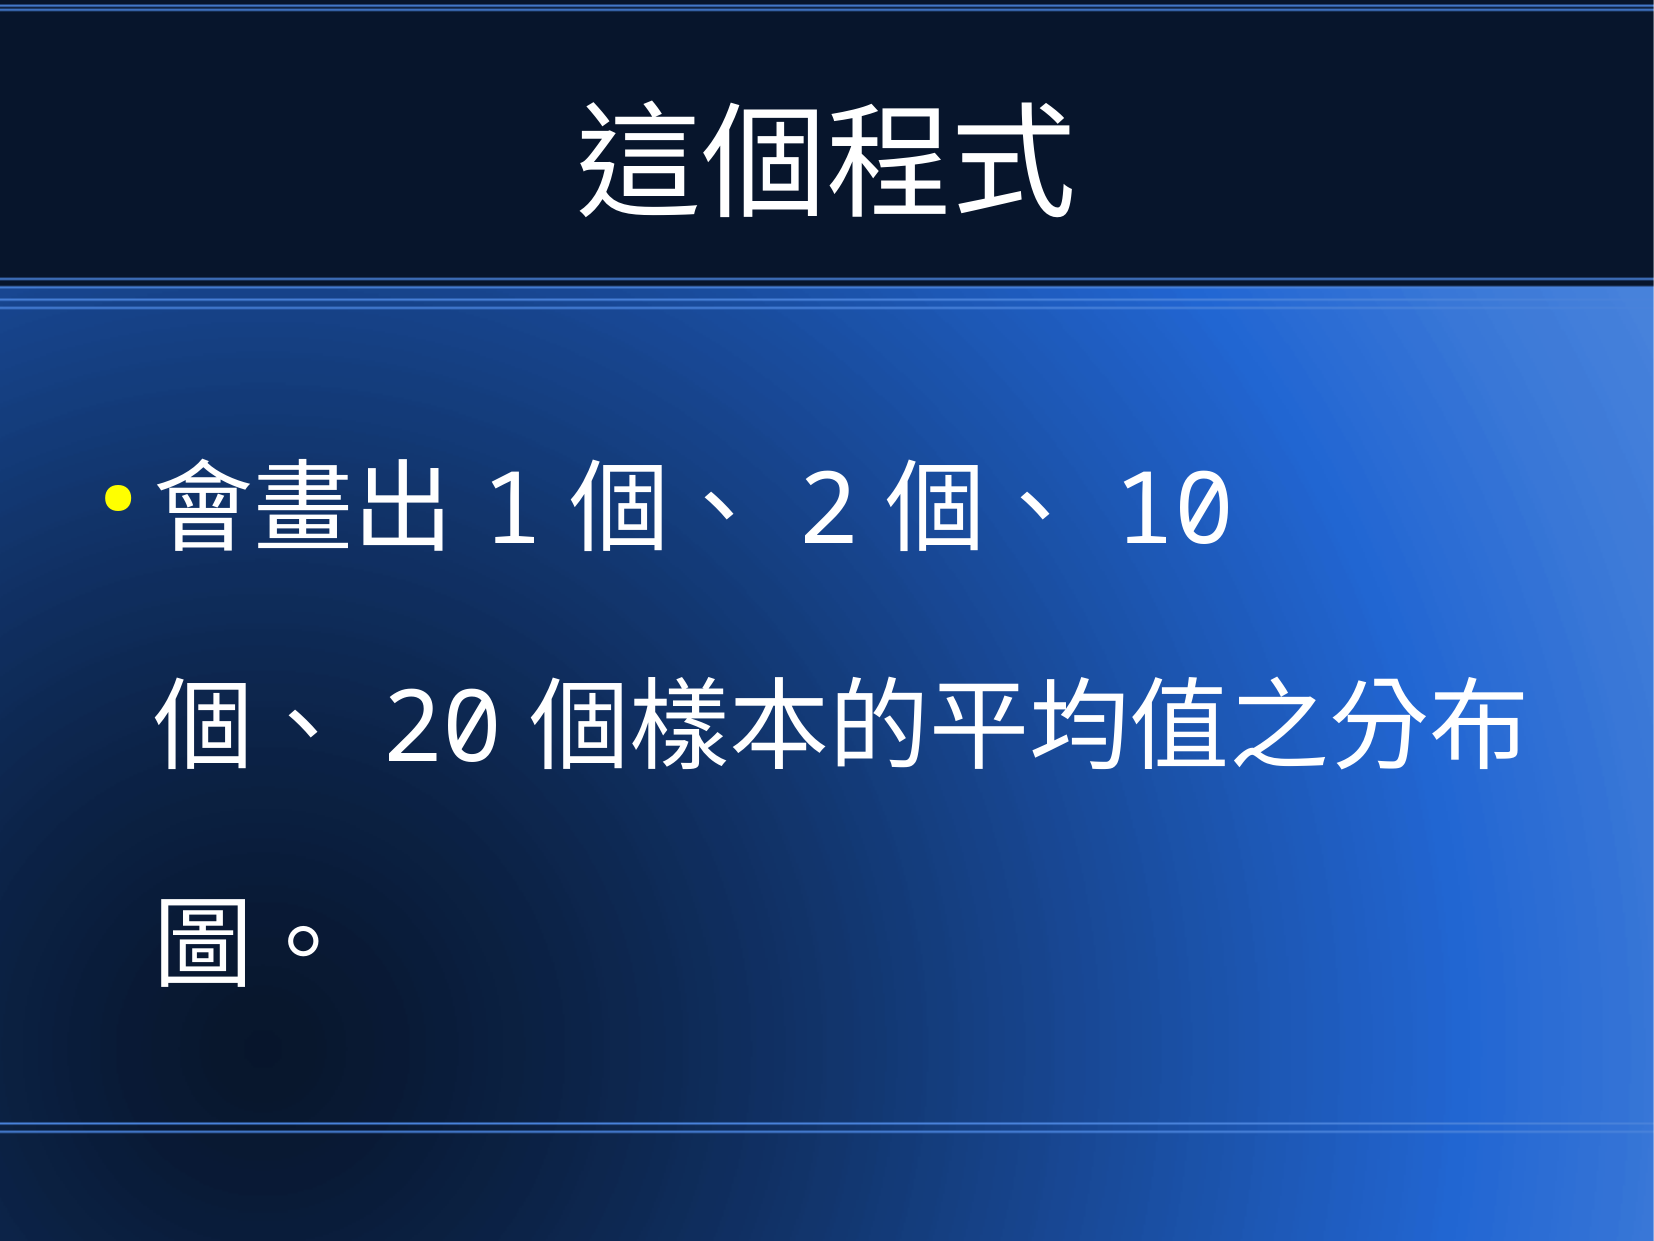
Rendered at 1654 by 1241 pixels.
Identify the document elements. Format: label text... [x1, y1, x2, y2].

picture [0, 0, 1654, 1241]
title 這個程式 [82, 49, 1571, 257]
list 會畫出1個、2個、10個、20個樣本的平均值之分布圖。 [82, 355, 1571, 1241]
